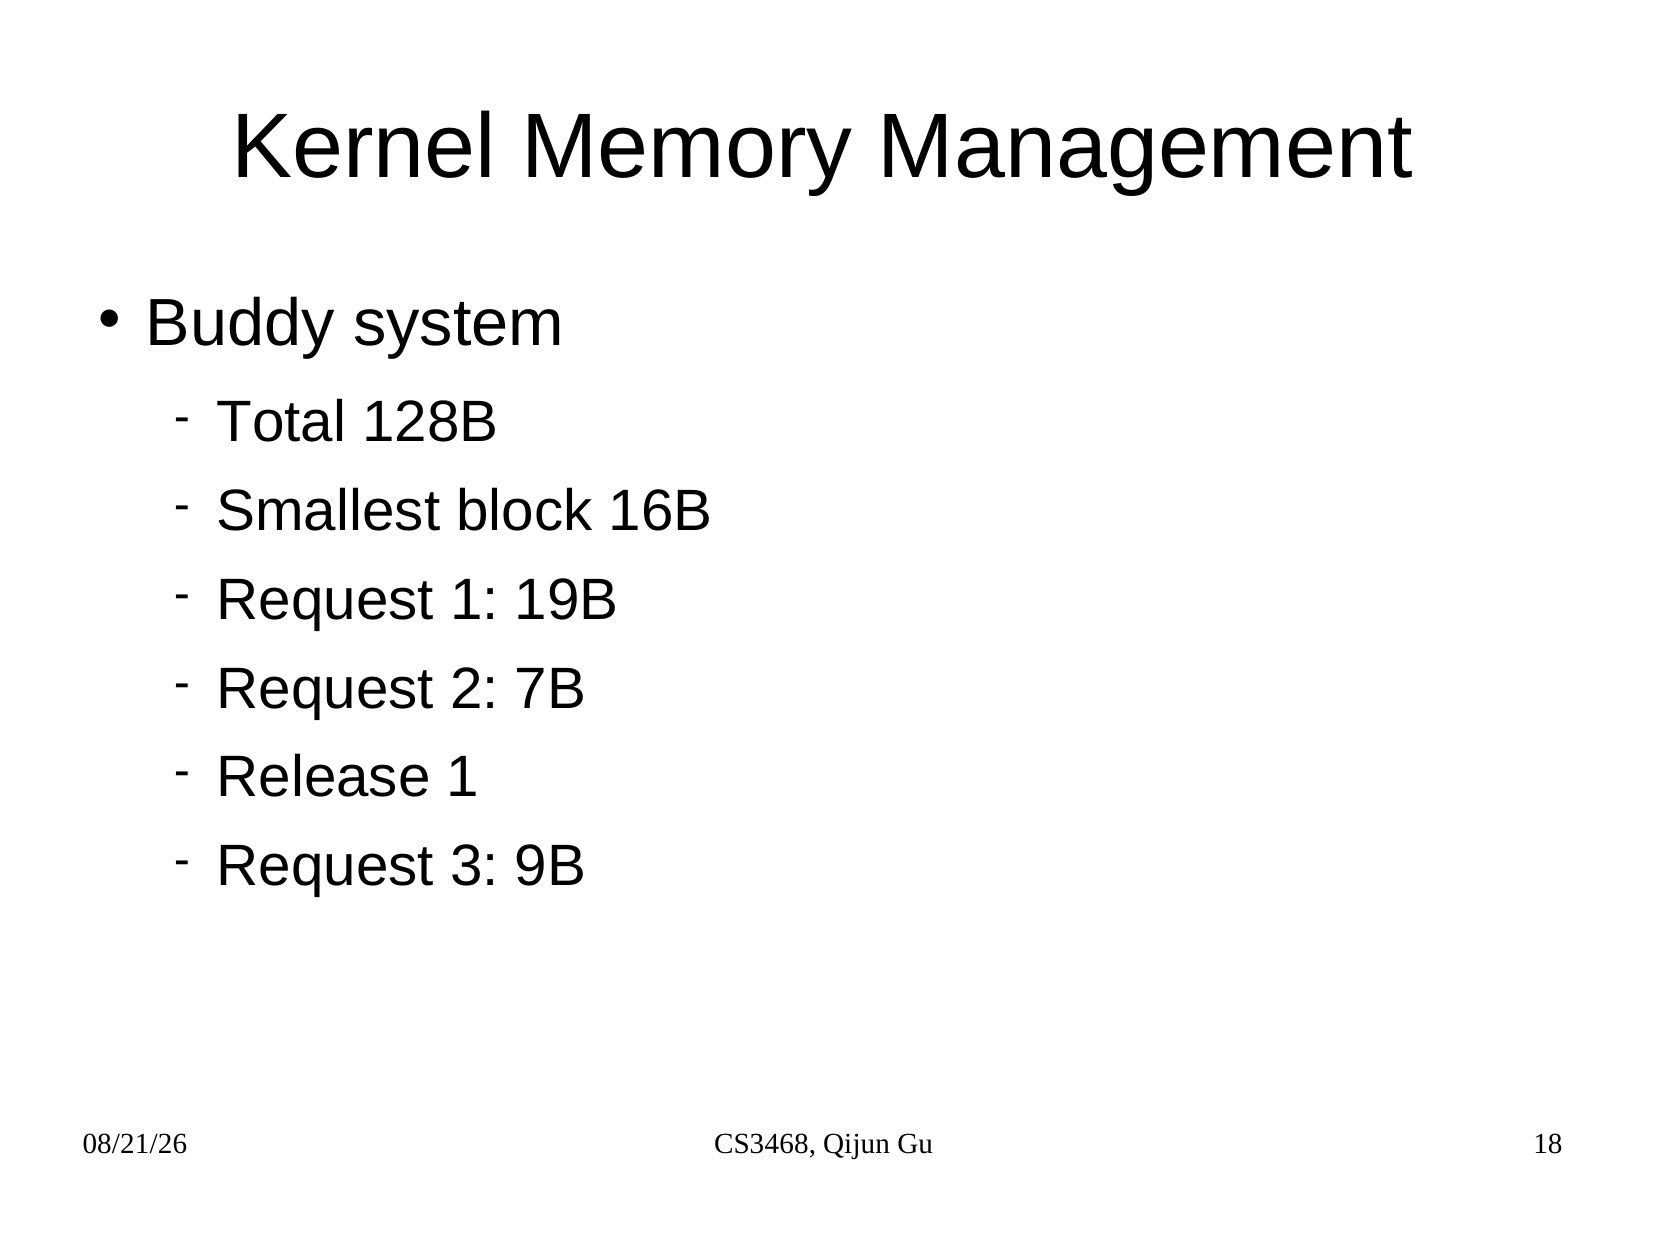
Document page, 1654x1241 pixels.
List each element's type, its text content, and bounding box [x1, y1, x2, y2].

title Kernel Memory Management [82, 56, 1563, 242]
list Buddy system Total 128B Smallest block 16B Request 1: 19B Request 2: 7B Release 1 Request 3: 9B [82, 290, 1563, 1087]
